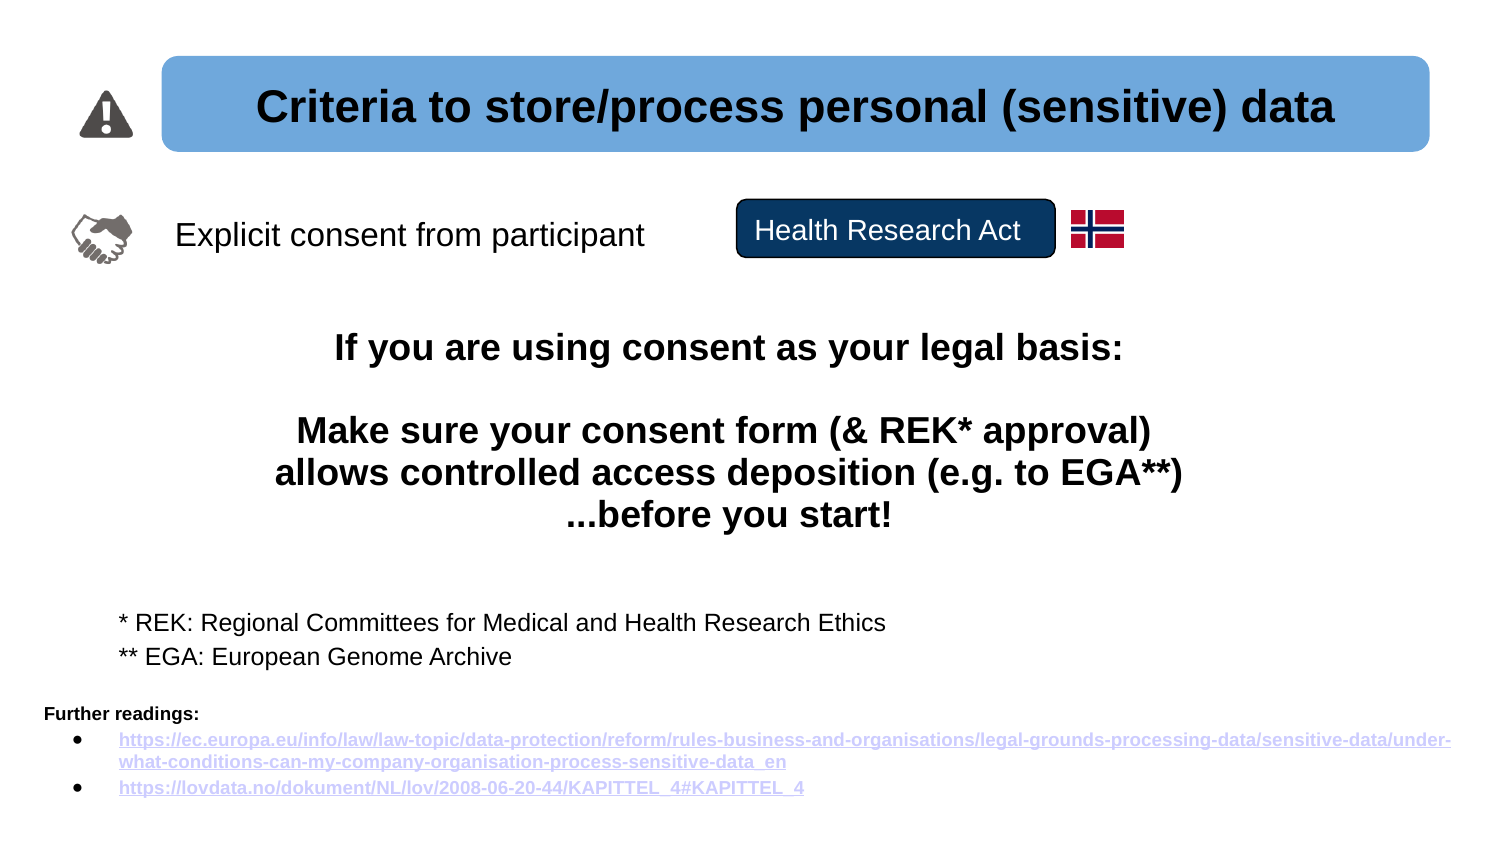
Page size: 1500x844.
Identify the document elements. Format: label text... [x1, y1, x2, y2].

text_box * REK: Regional Committees for Medical and Health Research Ethics ** EGA: European Genome Archive [43, 587, 1373, 683]
text_box Explicit consent from participant [164, 193, 1429, 288]
picture [52, 62, 149, 164]
text_box Further readings: https://ec.europa.eu/info/law/law-topic/data-protection/reform/rules-business-and-organisations/legal-grounds-processing-data/sensitive-data/under-what-conditions-can-my-company-organisation-process-sensitive-data_en https://lovdata.no/dokument/NL/lov/2008-06-20-44/KAPITTEL_4#KAPITTEL_4 [28, 683, 1472, 791]
picture [1071, 210, 1124, 248]
text_box If you are using consent as your legal basis: Make sure your consent form (& REK* approval) allows controlled access deposition (e.g. to EGA**) ...before you start! [195, 305, 1263, 553]
text_box Criteria to store/process personal (sensitive) data [162, 56, 1429, 152]
text_box Health Research Act [736, 199, 1056, 258]
picture [19, 175, 164, 290]
